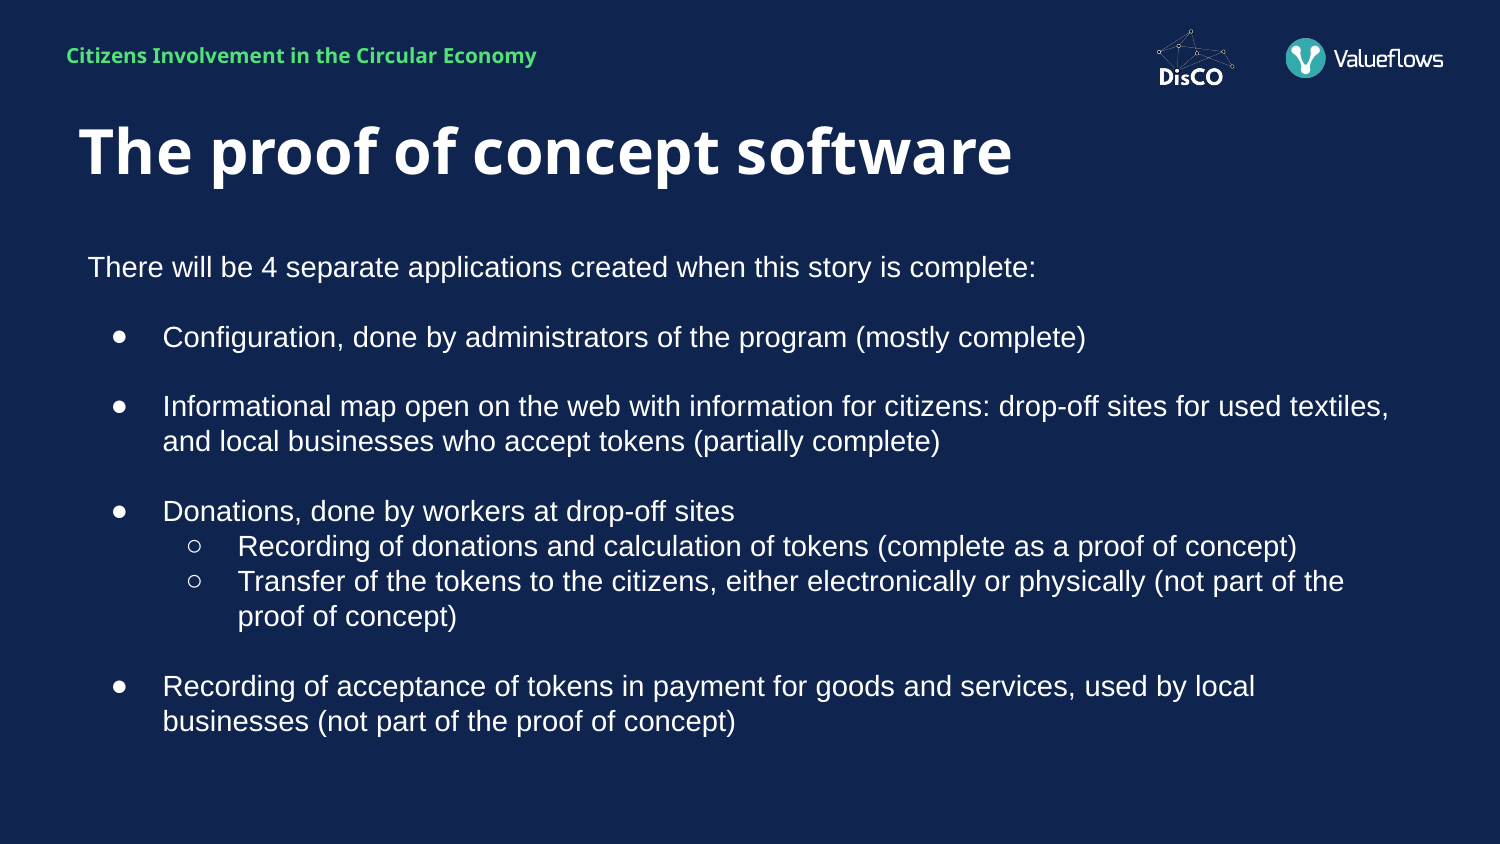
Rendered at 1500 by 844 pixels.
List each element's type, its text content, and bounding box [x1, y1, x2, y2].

picture [1280, 32, 1449, 83]
list There will be 4 separate applications created when this story is complete: Configuration, done by administrators of the program (mostly complete) Informational map open on the web with information for citizens: drop-off sites for used textiles, and local businesses who accept tokens (partially complete) Donations, done by workers at drop-off sites Recording of donations and calculation of tokens (complete as a proof of concept) Transfer of the tokens to the citizens, either electronically or physically (not part of the proof of concept) Recording of acceptance of tokens in payment for goods and services, used by local businesses (not part of the proof of concept) [72, 232, 1413, 794]
picture [1156, 29, 1235, 86]
title The proof of concept software [63, 89, 1437, 203]
